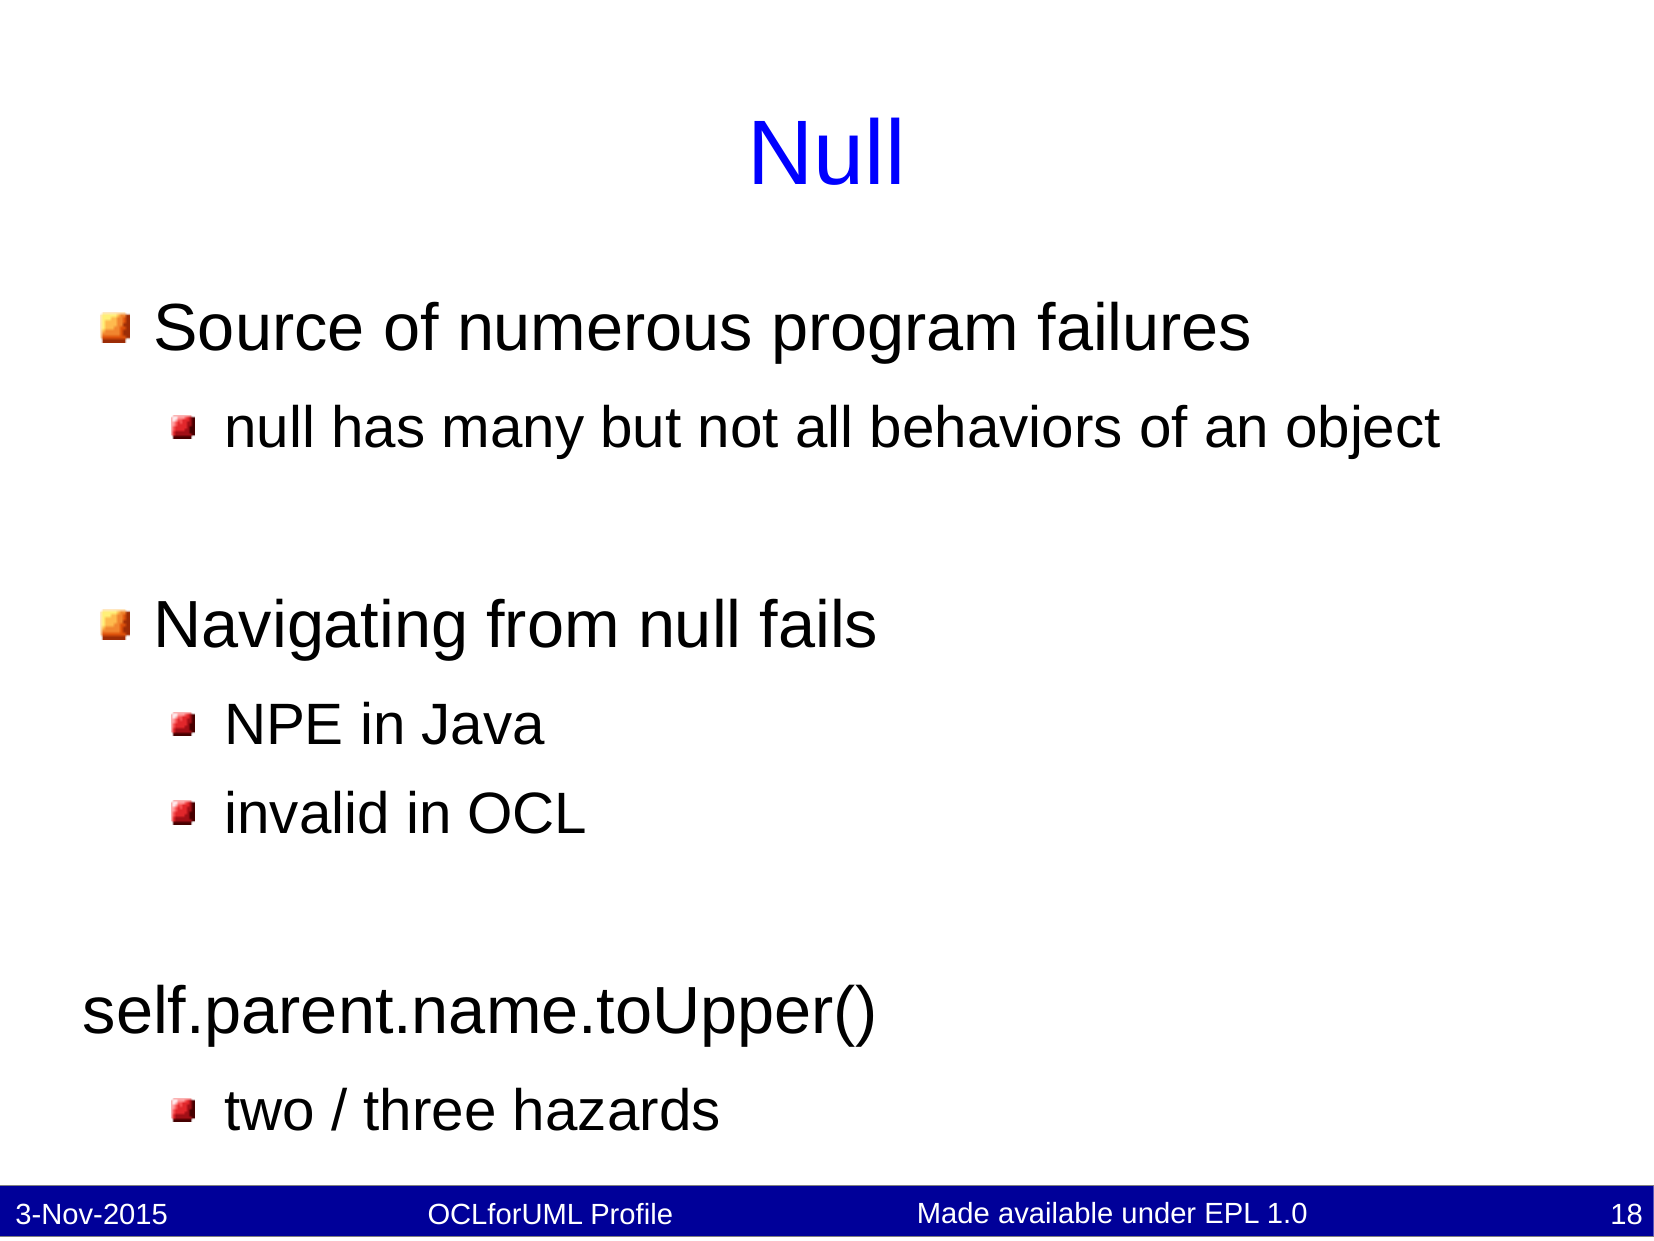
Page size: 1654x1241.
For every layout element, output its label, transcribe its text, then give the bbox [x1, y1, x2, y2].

title Null [82, 49, 1571, 257]
list Source of numerous program failures null has many but not all behaviors of an object Navigating from null fails NPE in Java invalid in OCL self.parent.name.toUpper() two / three hazards [82, 290, 1571, 1142]
